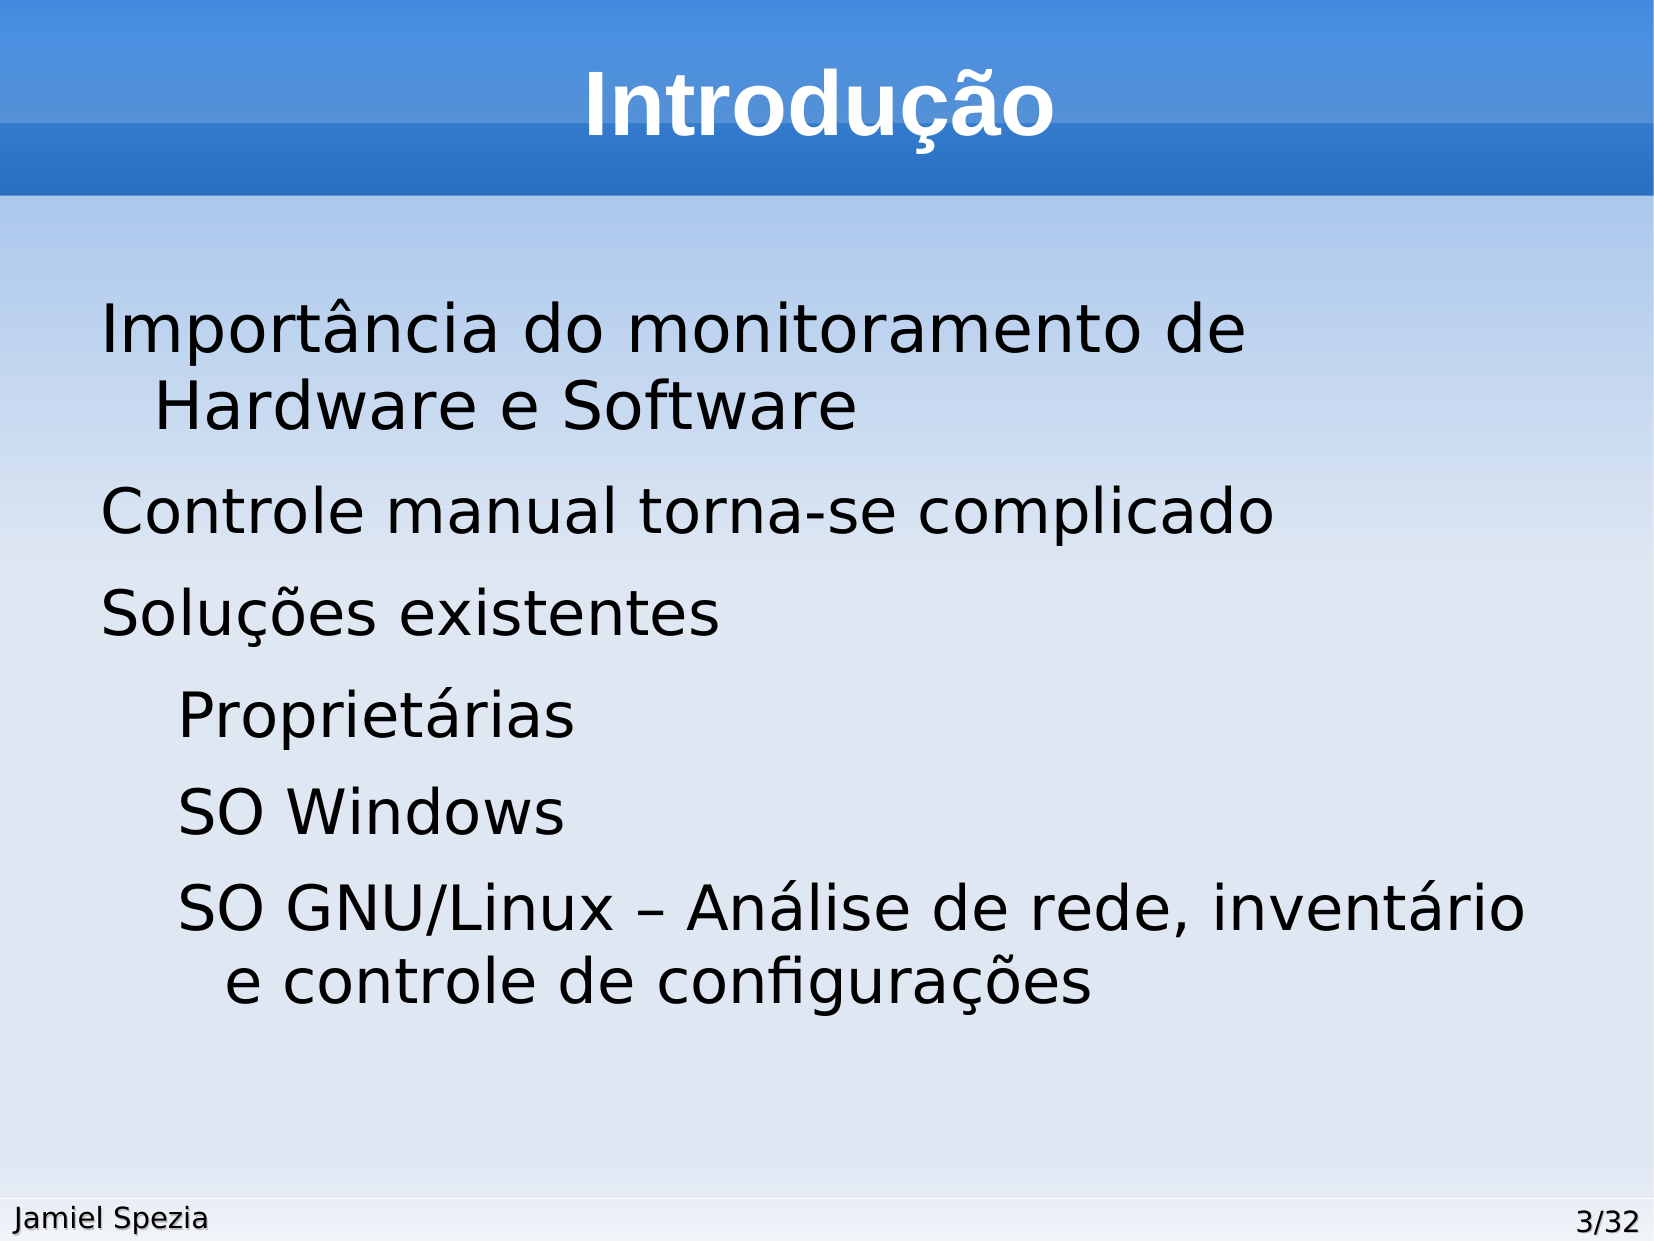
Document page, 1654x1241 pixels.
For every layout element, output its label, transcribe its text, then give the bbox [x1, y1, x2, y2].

picture [0, 0, 1654, 1198]
picture [0, 1199, 1654, 1241]
list Importância do monitoramento de Hardware e Software Controle manual torna-se complicado Soluções existentes Proprietárias SO Windows SO GNU/Linux – Análise de rede, inventário e controle de configurações [82, 290, 1571, 1109]
title Introdução [76, 0, 1565, 208]
